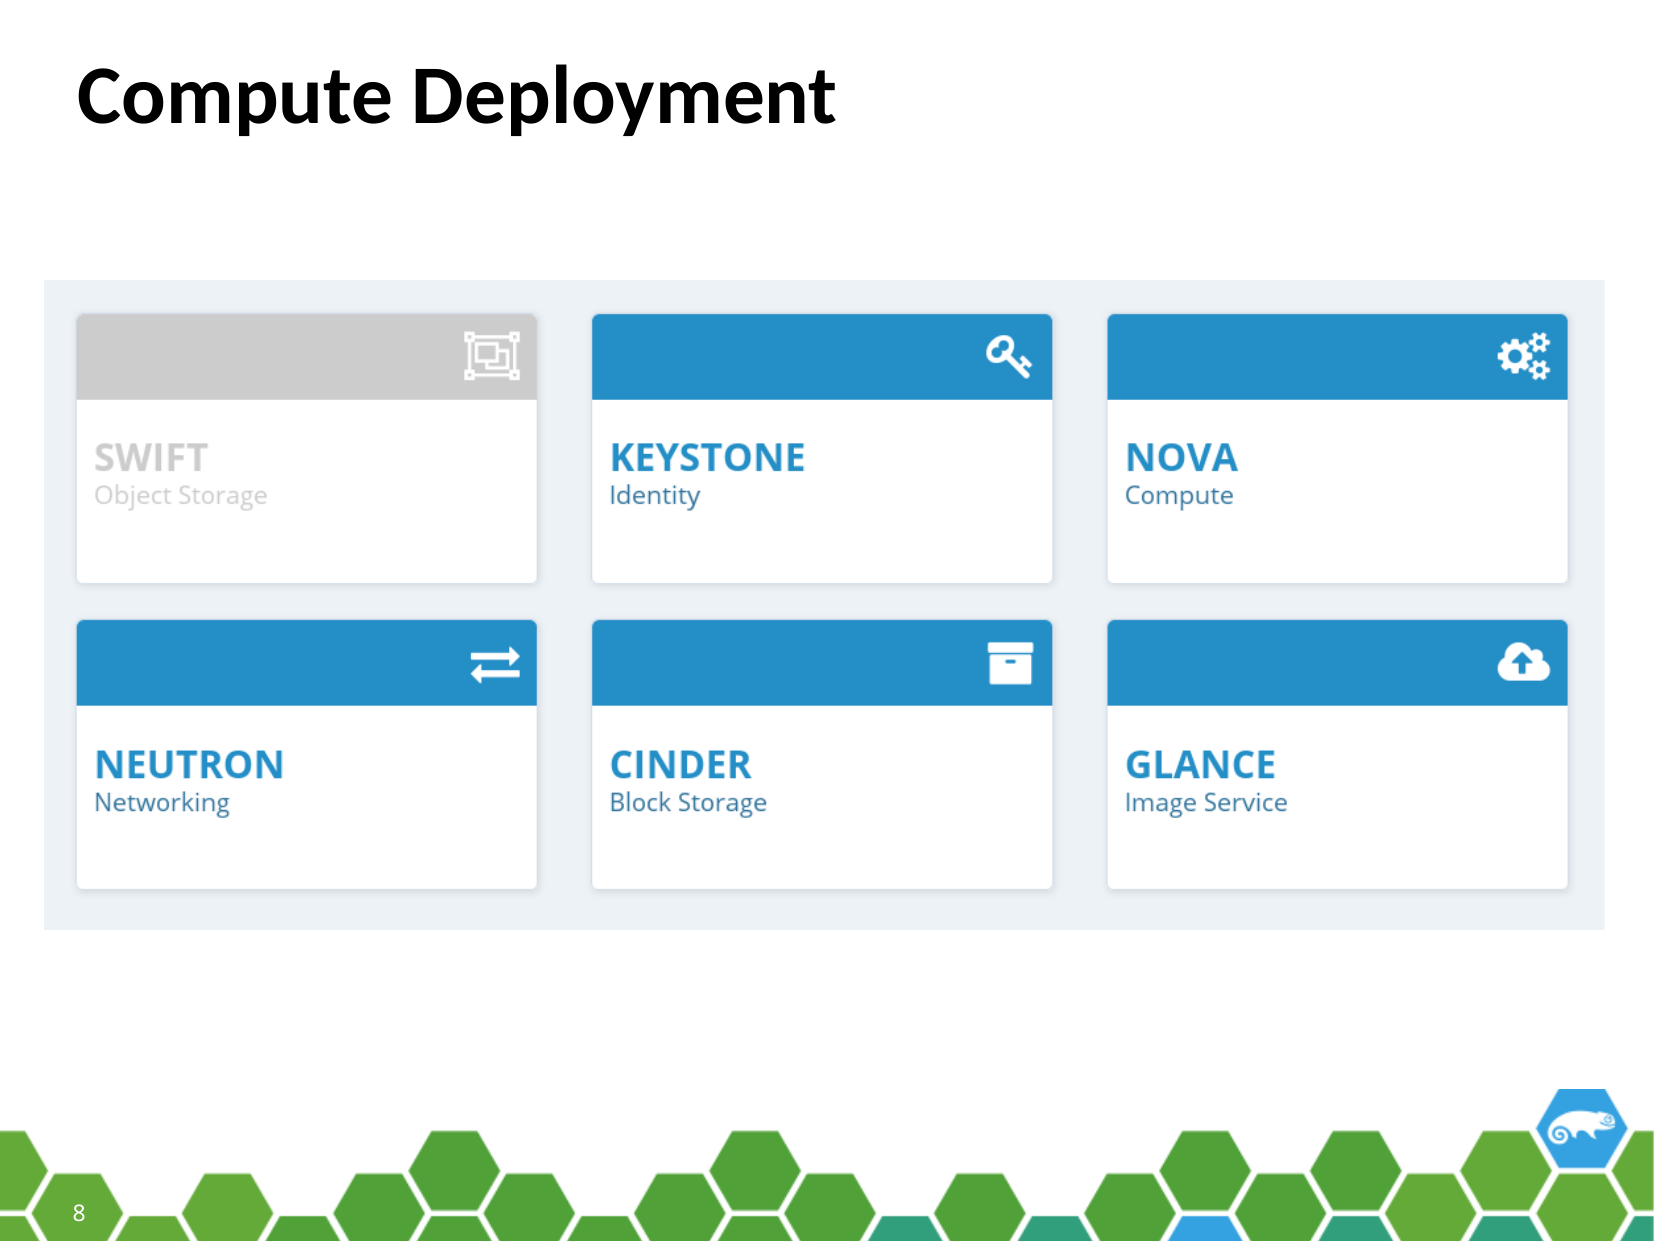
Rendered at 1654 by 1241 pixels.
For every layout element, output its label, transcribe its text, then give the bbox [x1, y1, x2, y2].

title Compute Deployment [77, 13, 1441, 193]
picture [44, 280, 1606, 931]
picture [0, 1089, 1654, 1241]
